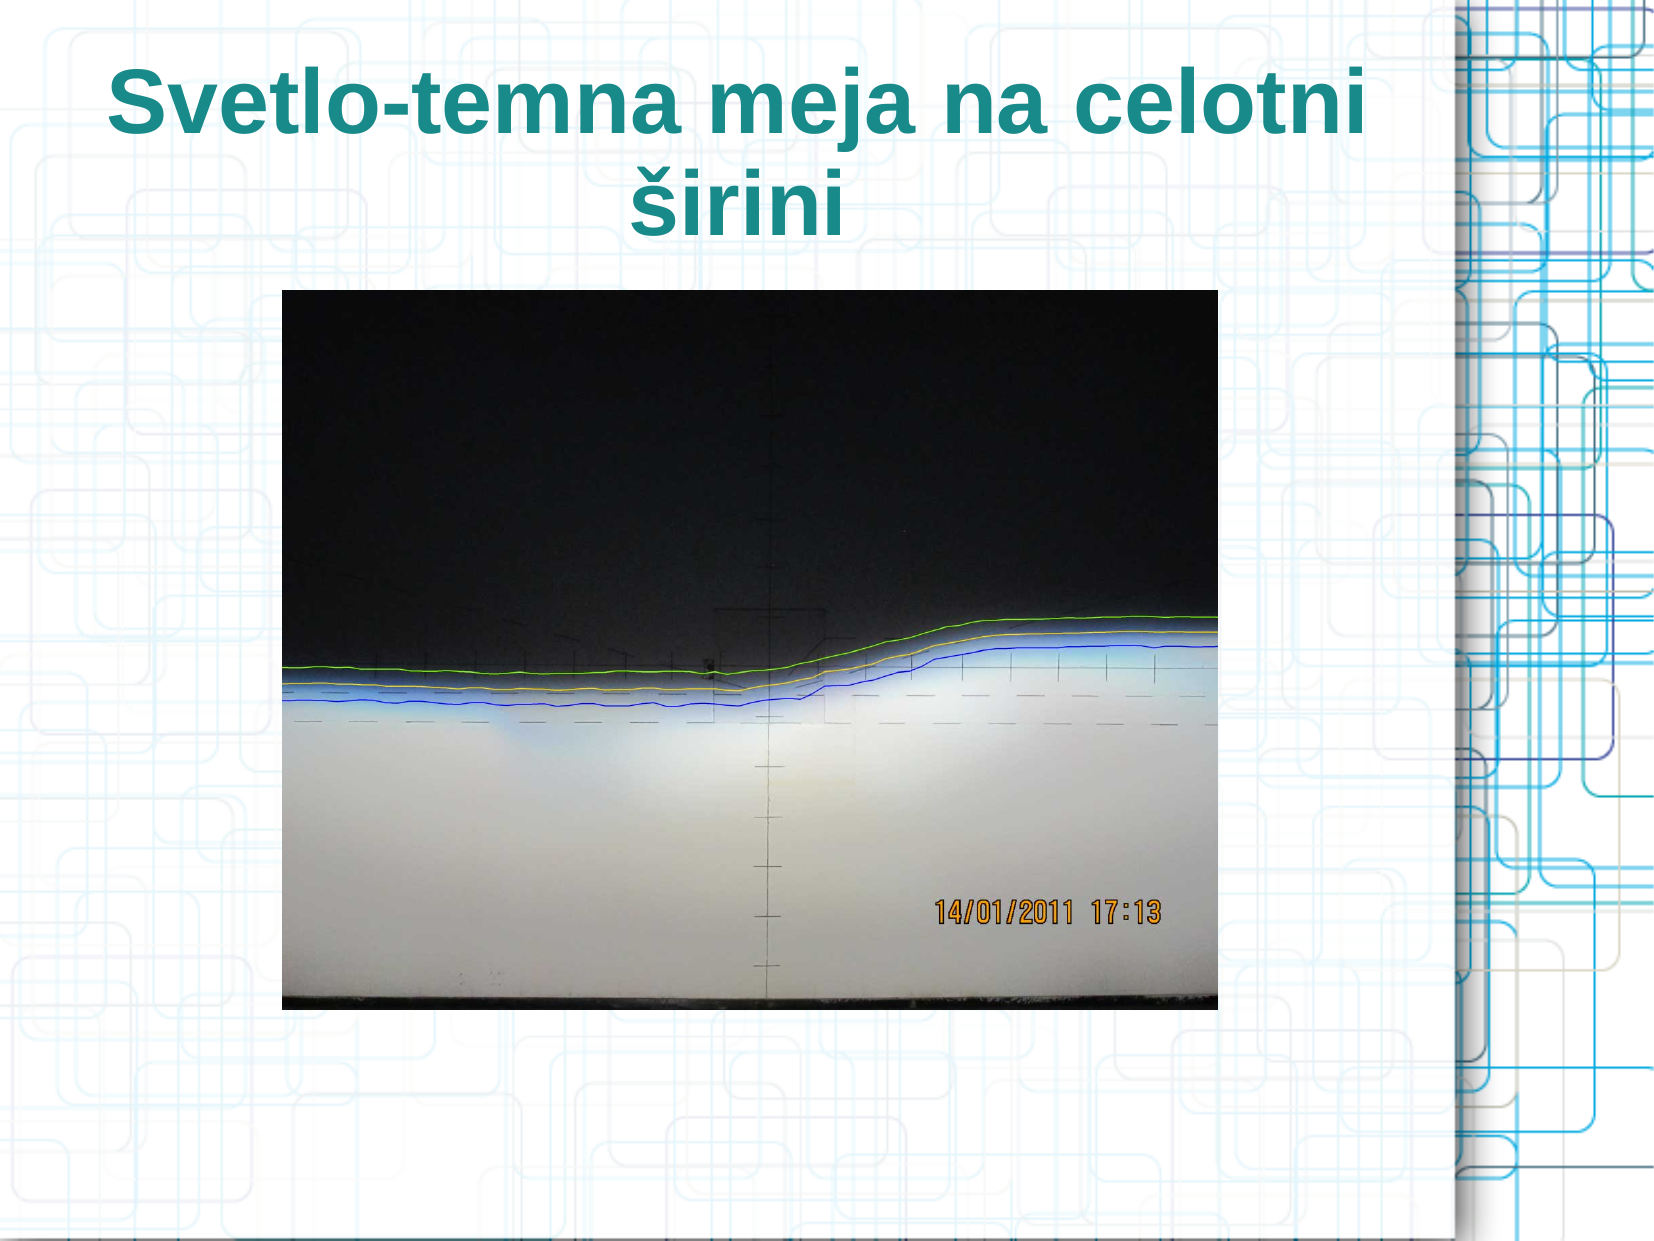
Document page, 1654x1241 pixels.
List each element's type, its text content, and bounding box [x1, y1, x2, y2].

title Svetlo-temna meja na celotni širini [59, 49, 1418, 257]
picture [0, 0, 1654, 1241]
